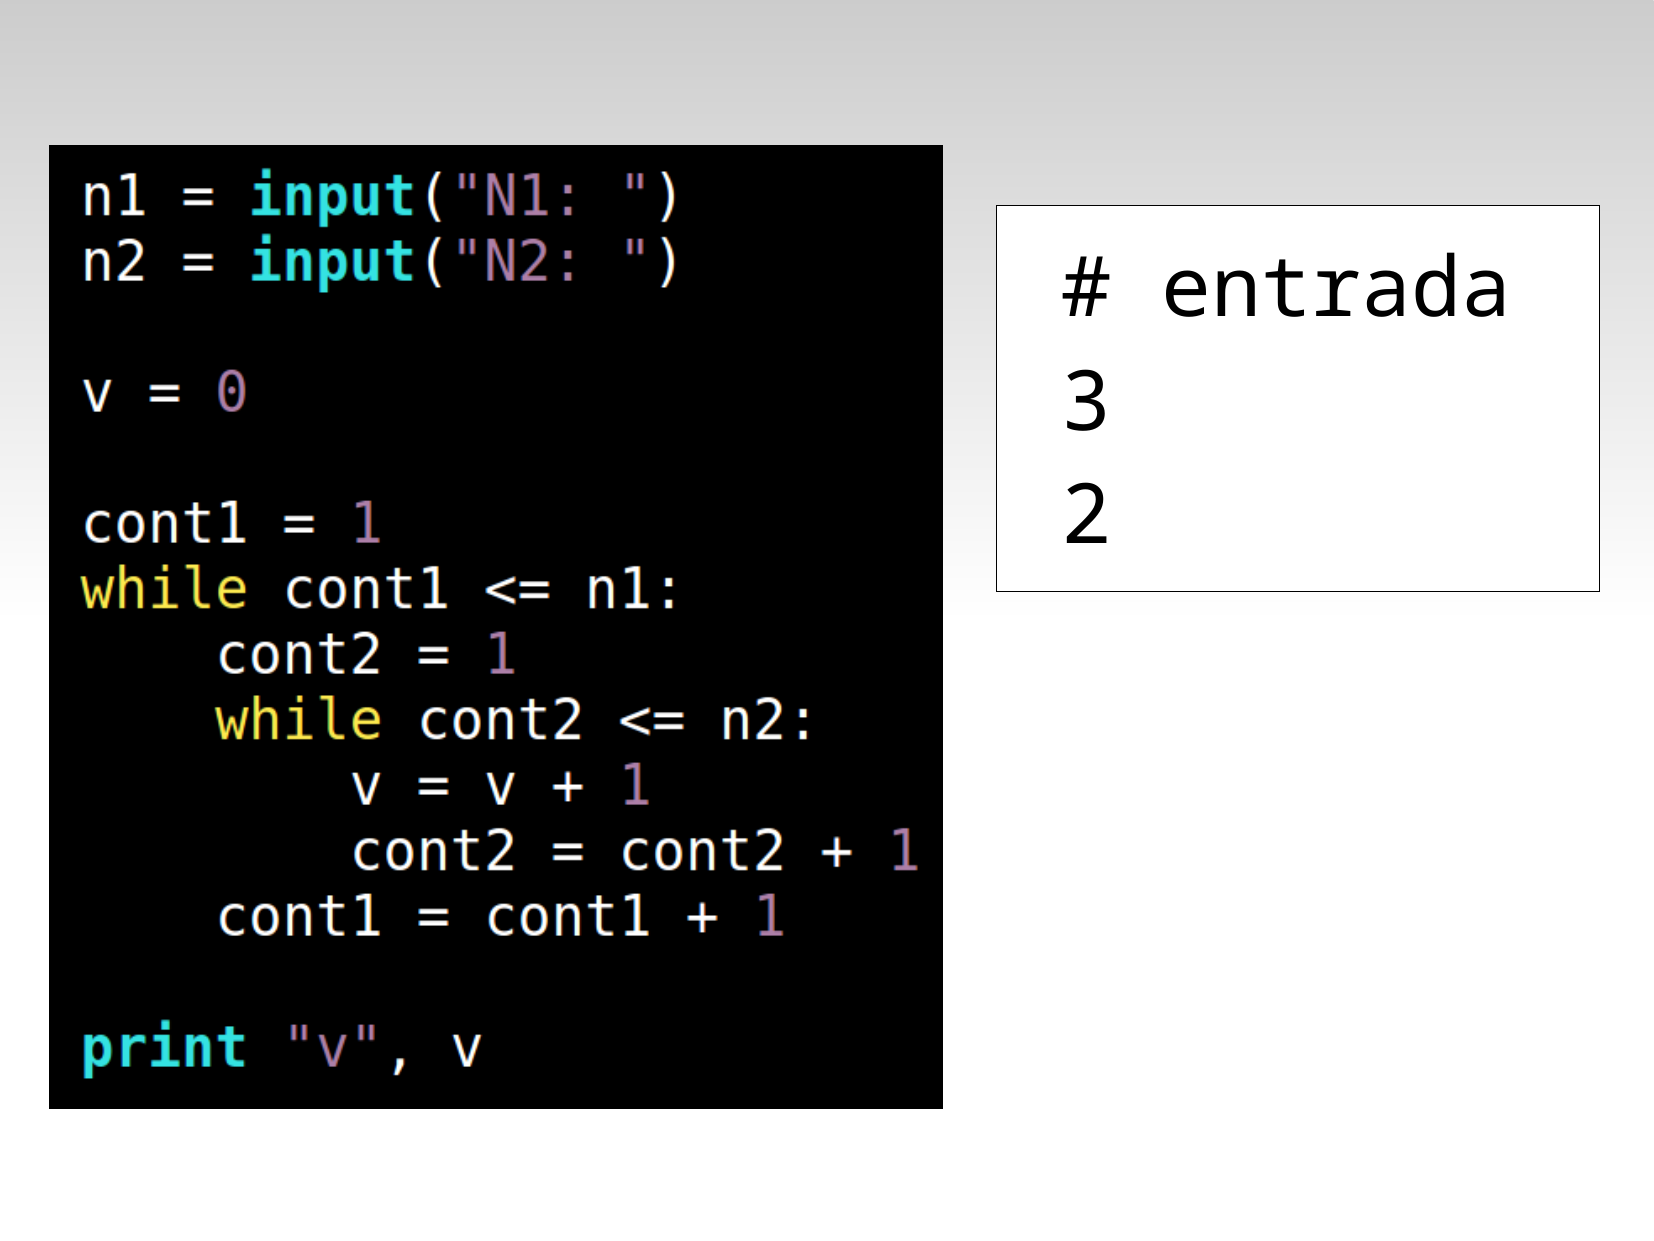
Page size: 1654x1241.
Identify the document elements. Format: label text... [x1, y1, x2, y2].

text_box # entrada 3 2 [996, 205, 1600, 592]
picture [49, 145, 943, 1109]
